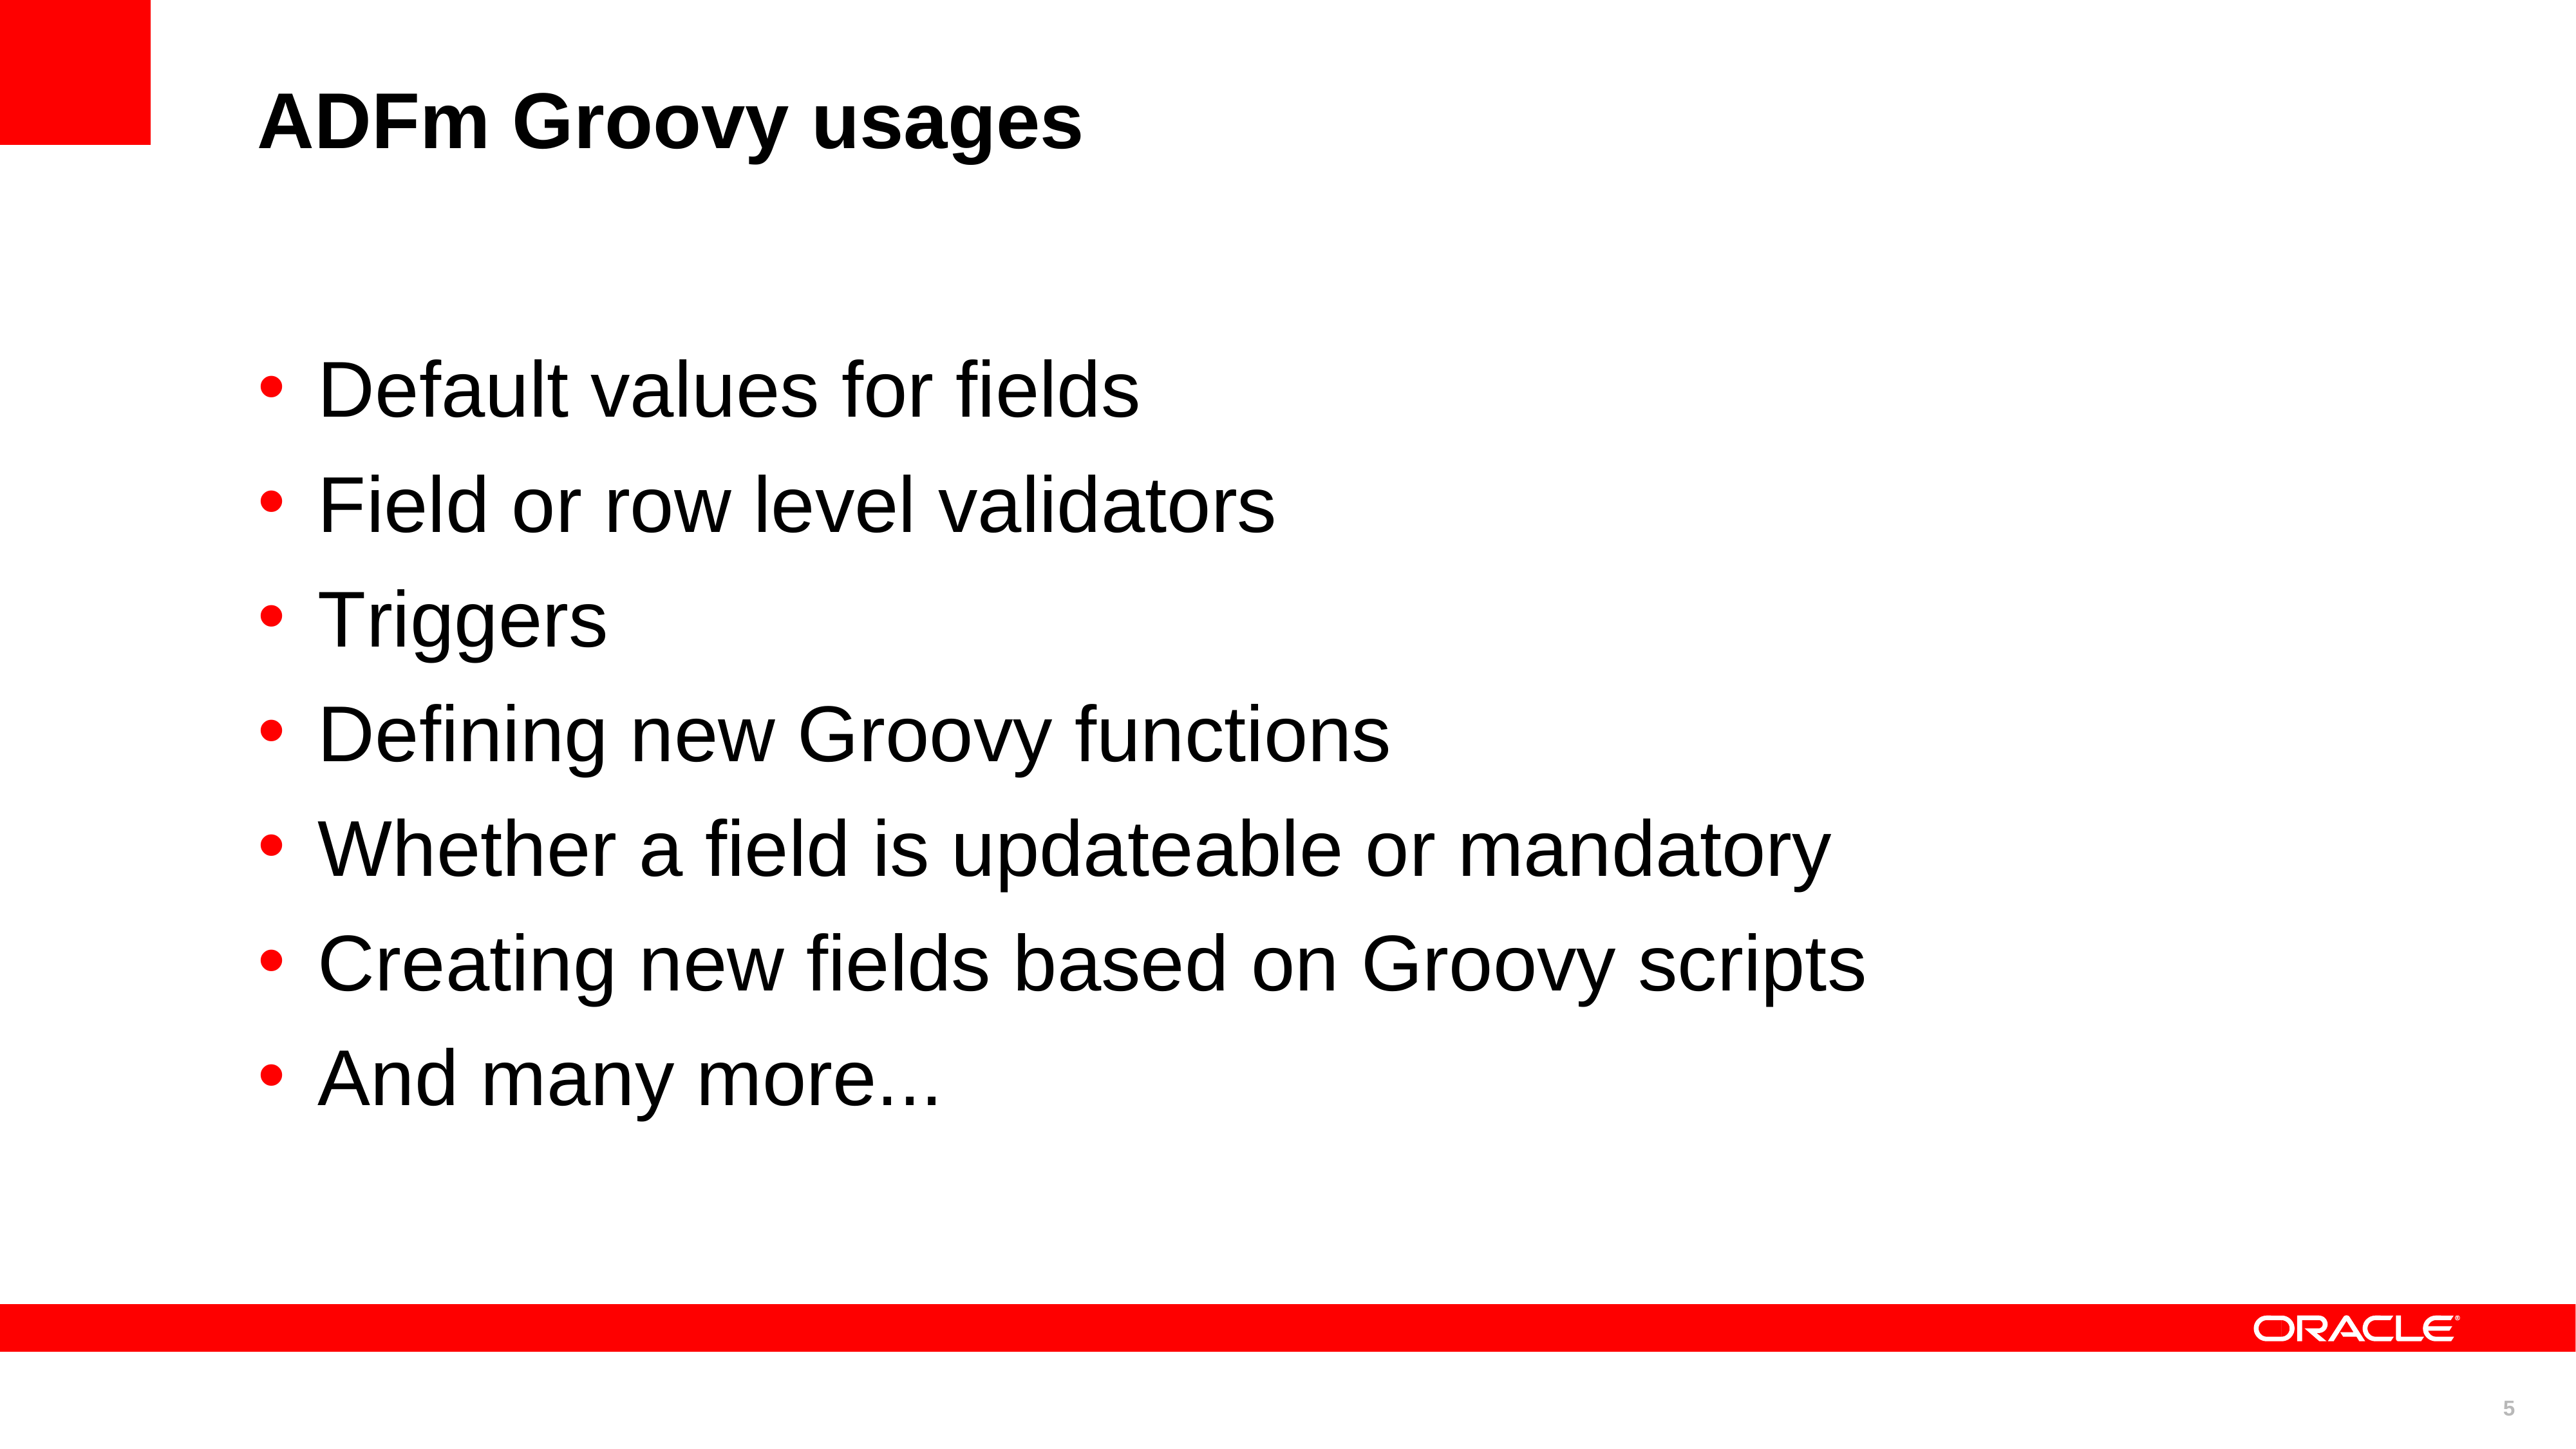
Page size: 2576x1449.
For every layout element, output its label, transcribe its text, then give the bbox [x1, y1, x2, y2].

picture [0, 0, 151, 145]
list Default values for fields Field or row level validators Triggers Defining new Groovy functions Whether a field is updateable or mandatory Creating new fields based on Groovy scripts And many more... [258, 337, 2318, 1256]
title ADFm Groovy usages [257, 69, 2318, 251]
picture [0, 1304, 2576, 1352]
